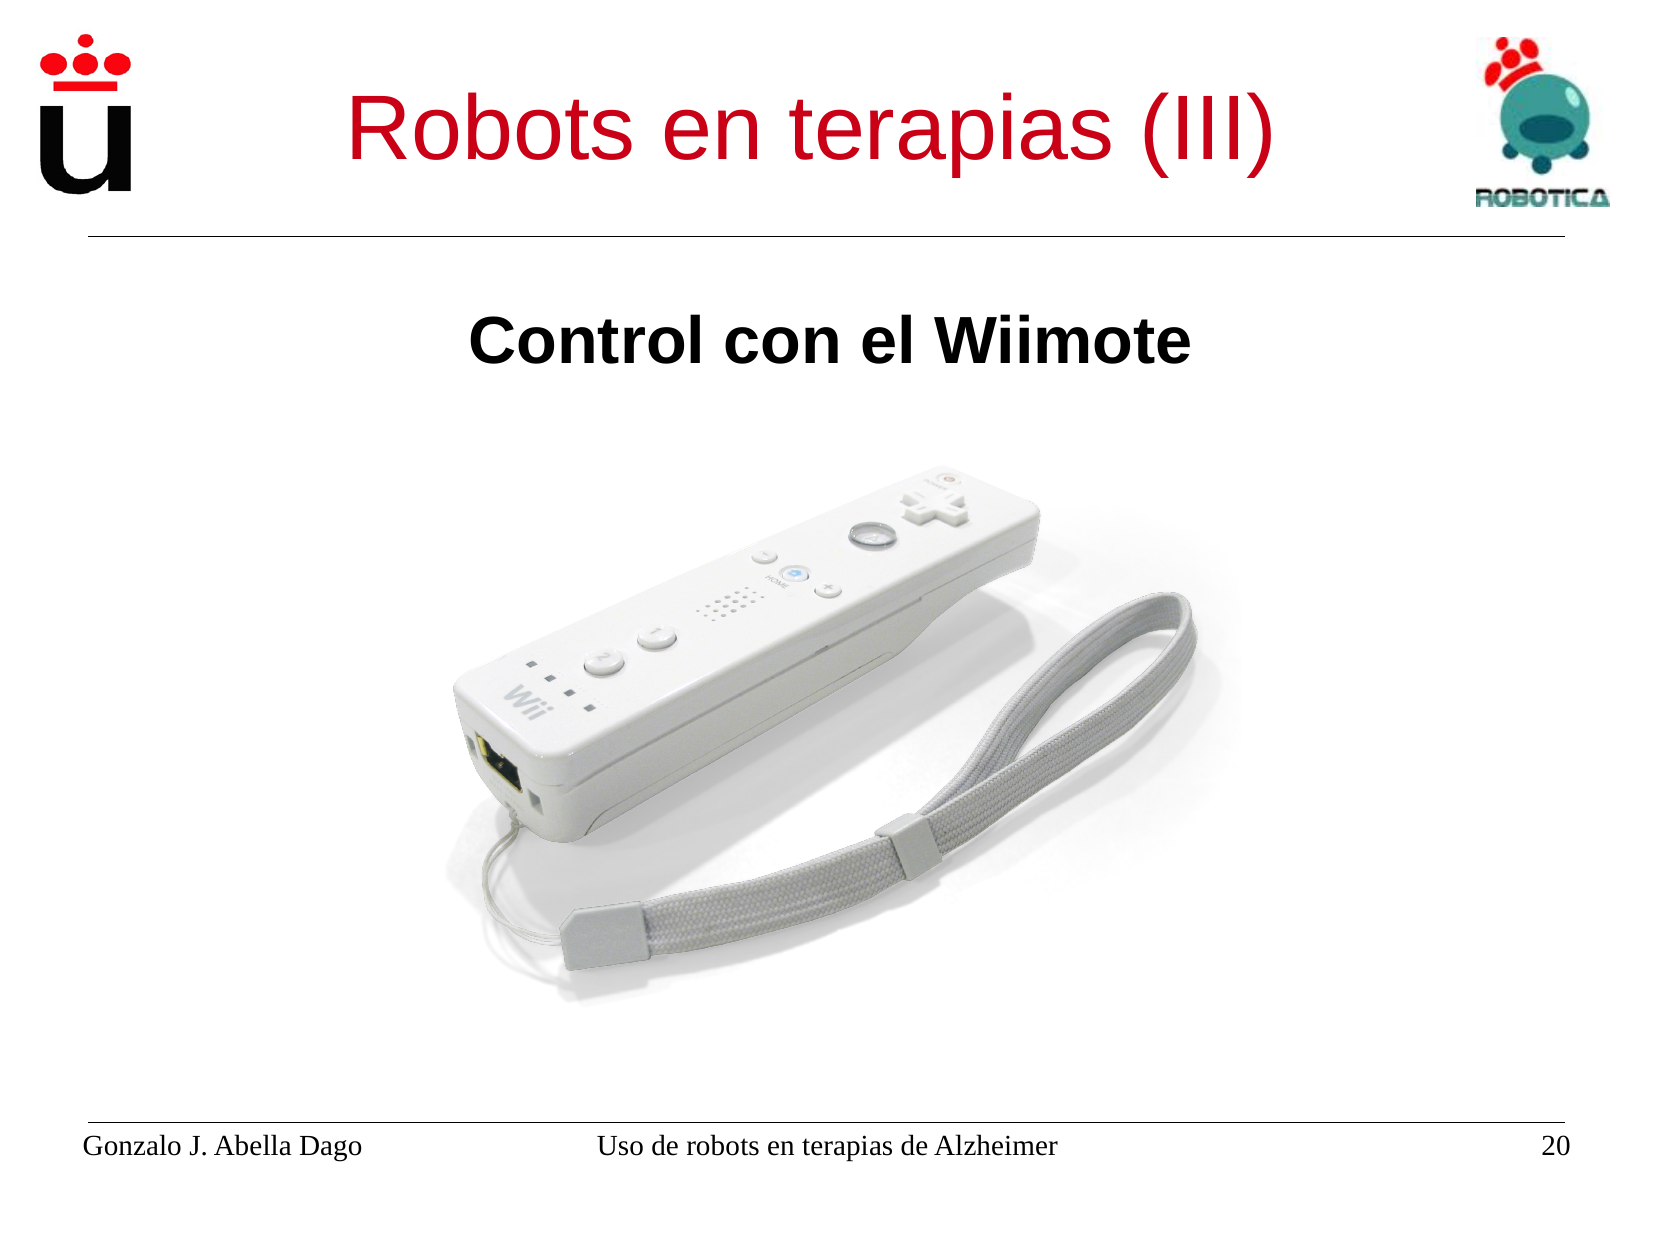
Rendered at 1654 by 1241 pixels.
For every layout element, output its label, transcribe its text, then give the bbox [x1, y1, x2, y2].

picture [1476, 37, 1610, 207]
picture [29, 29, 148, 207]
text_box Control con el Wiimote [92, 295, 1570, 386]
title Robots en terapias (III) [206, 76, 1418, 180]
picture [413, 442, 1241, 1034]
